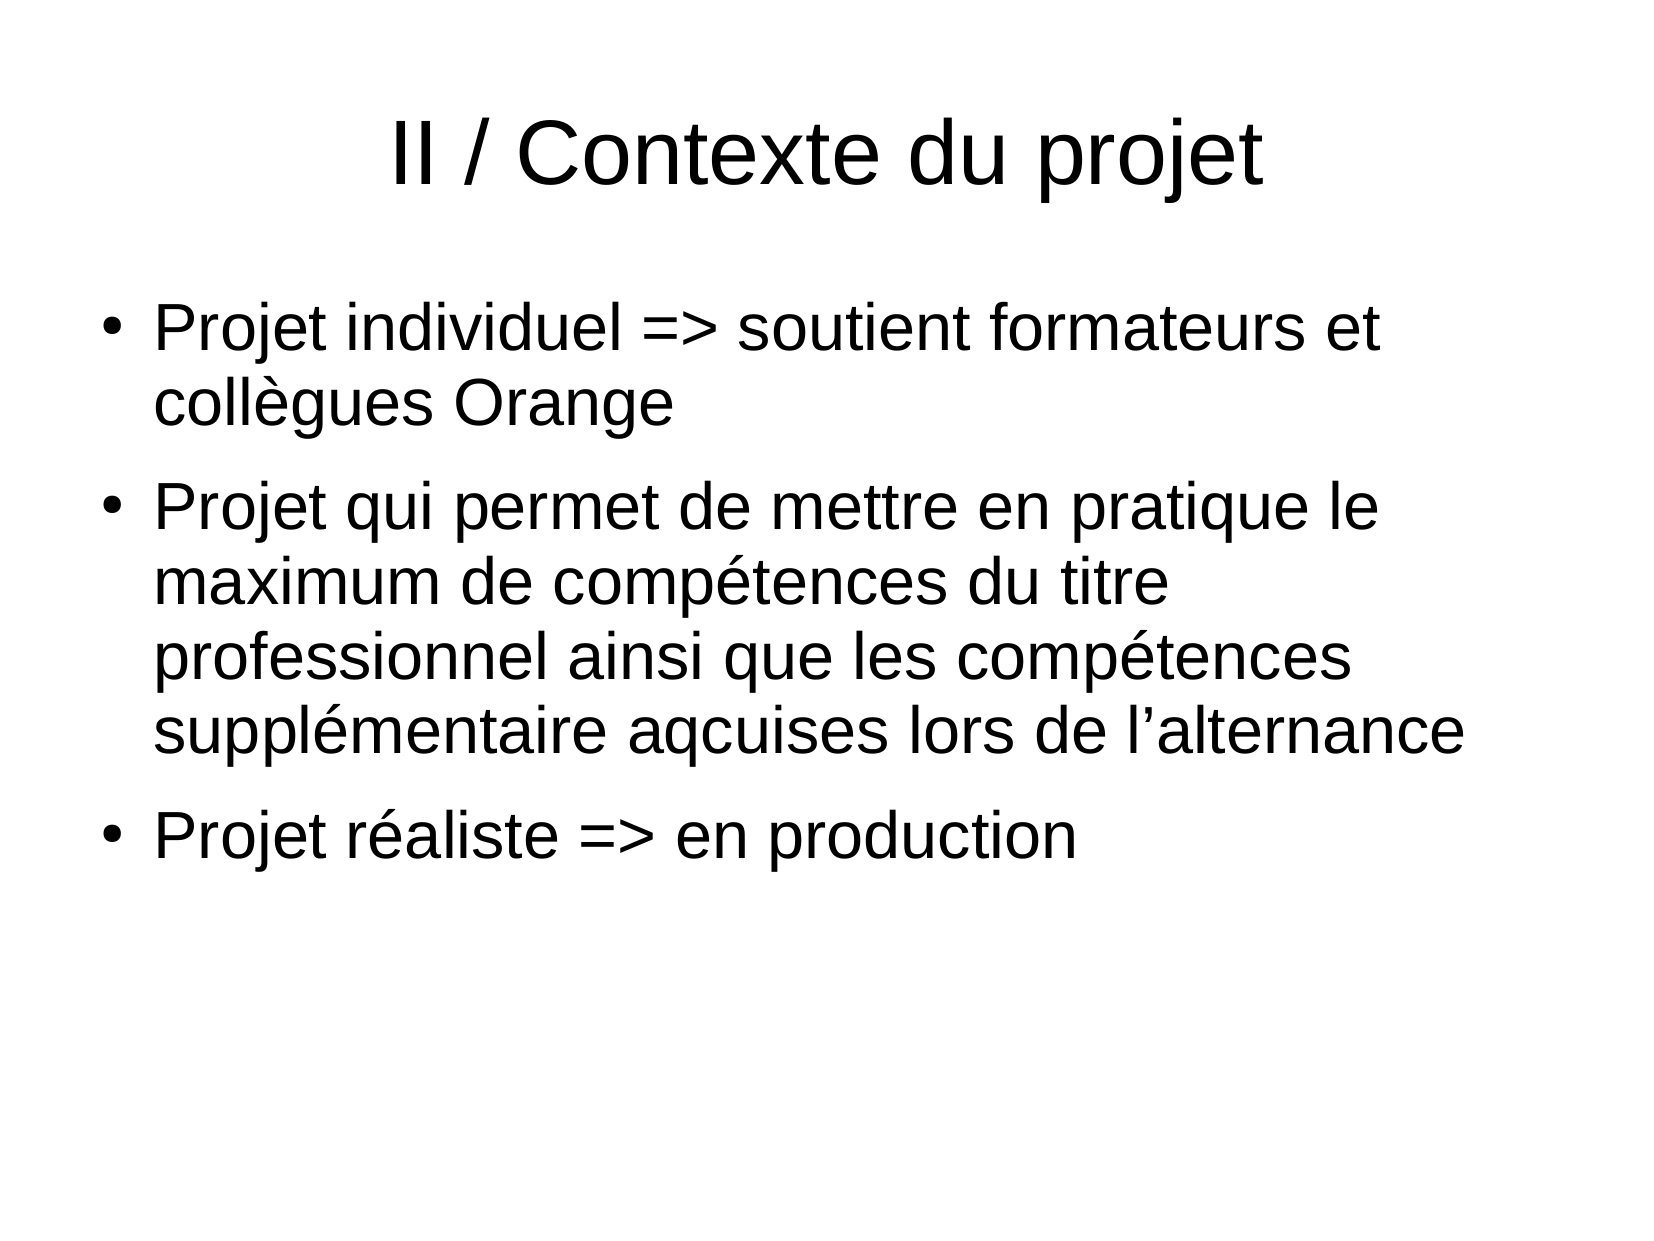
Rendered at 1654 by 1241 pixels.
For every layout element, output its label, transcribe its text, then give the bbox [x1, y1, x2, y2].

title II / Contexte du projet [82, 49, 1571, 257]
list Projet individuel => soutient formateurs et collègues Orange Projet qui permet de mettre en pratique le maximum de compétences du titre professionnel ainsi que les compétences supplémentaire aqcuises lors de l’alternance Projet réaliste => en production [82, 290, 1571, 1010]
